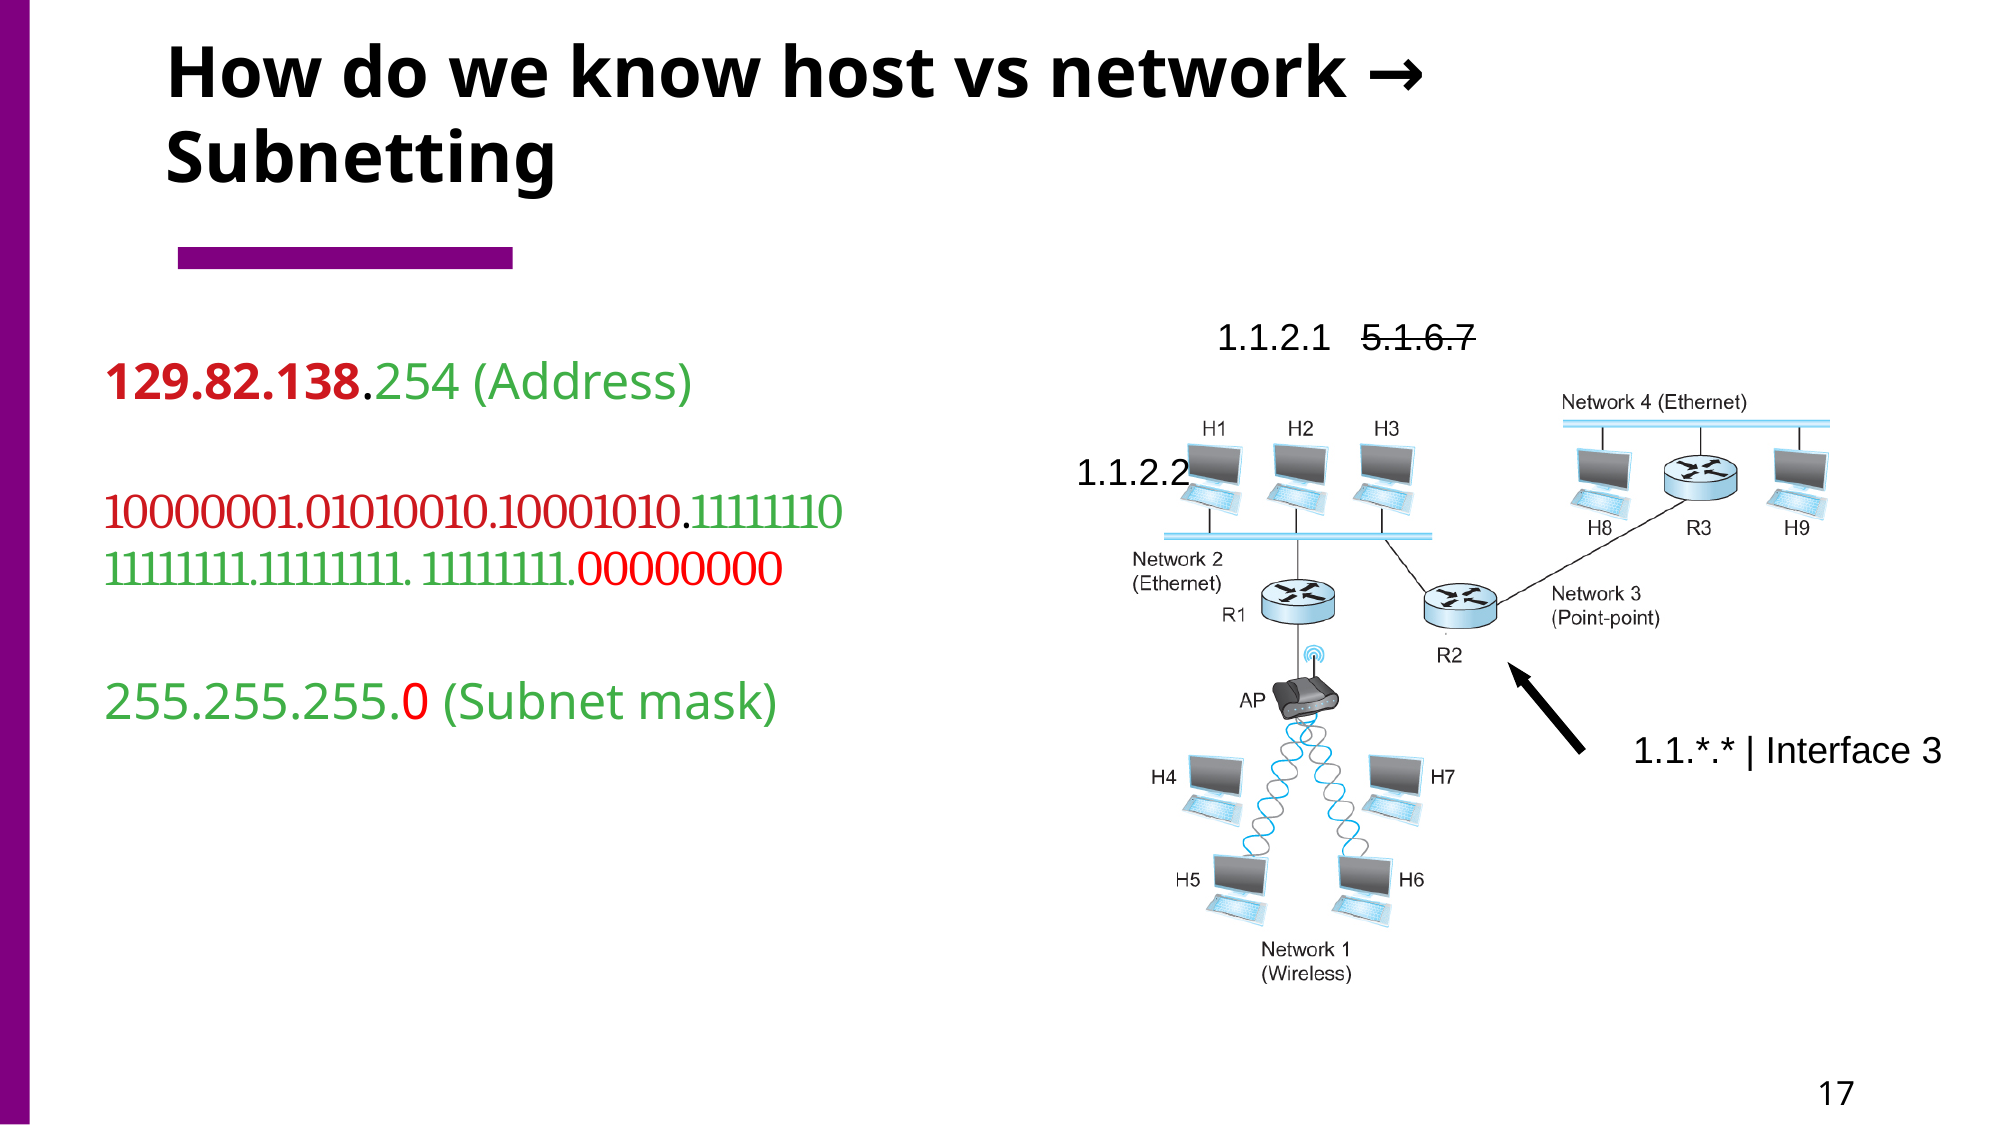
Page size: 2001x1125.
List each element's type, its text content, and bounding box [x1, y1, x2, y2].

text_box 5.1.6.7 [1347, 308, 1491, 366]
text_box 1.1.2.1 [1202, 308, 1347, 366]
picture [1132, 391, 1830, 984]
text_box How do we know host vs network → Subnetting [151, 0, 1849, 212]
text_box 129.82.138.254 (Address) 10000001.01010010.10001010.11111110 11111111.11111111. 11111111.00000000 255.255.255.0 (Subnet mask) [90, 339, 1111, 899]
text_box 1.1.*.* | Interface 3 [1618, 721, 1988, 779]
text_box 1.1.2.2 [1111, 443, 1206, 501]
